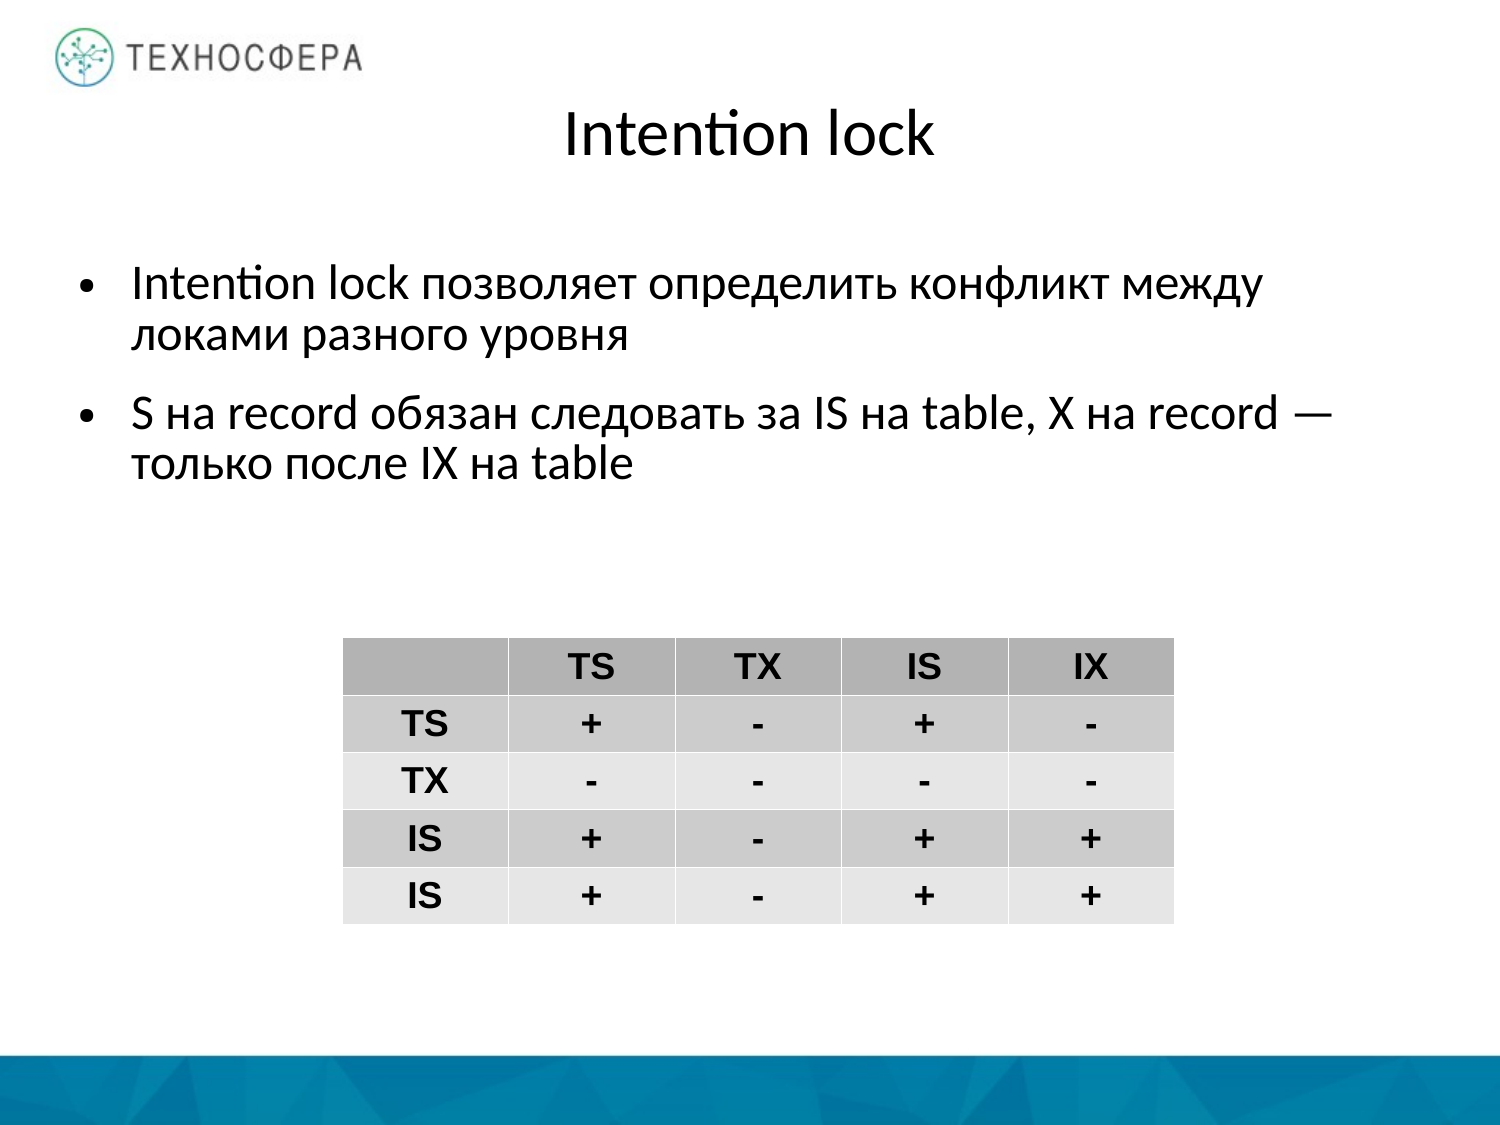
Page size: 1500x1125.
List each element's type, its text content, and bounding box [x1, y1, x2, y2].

list Intention lock позволяет определить конфликт между локами разного уровня S на record обязан следовать за IS на table, X на record — только после IX на table [60, 262, 1411, 1005]
title Intention lock [75, 45, 1425, 233]
picture [0, 0, 1500, 1057]
